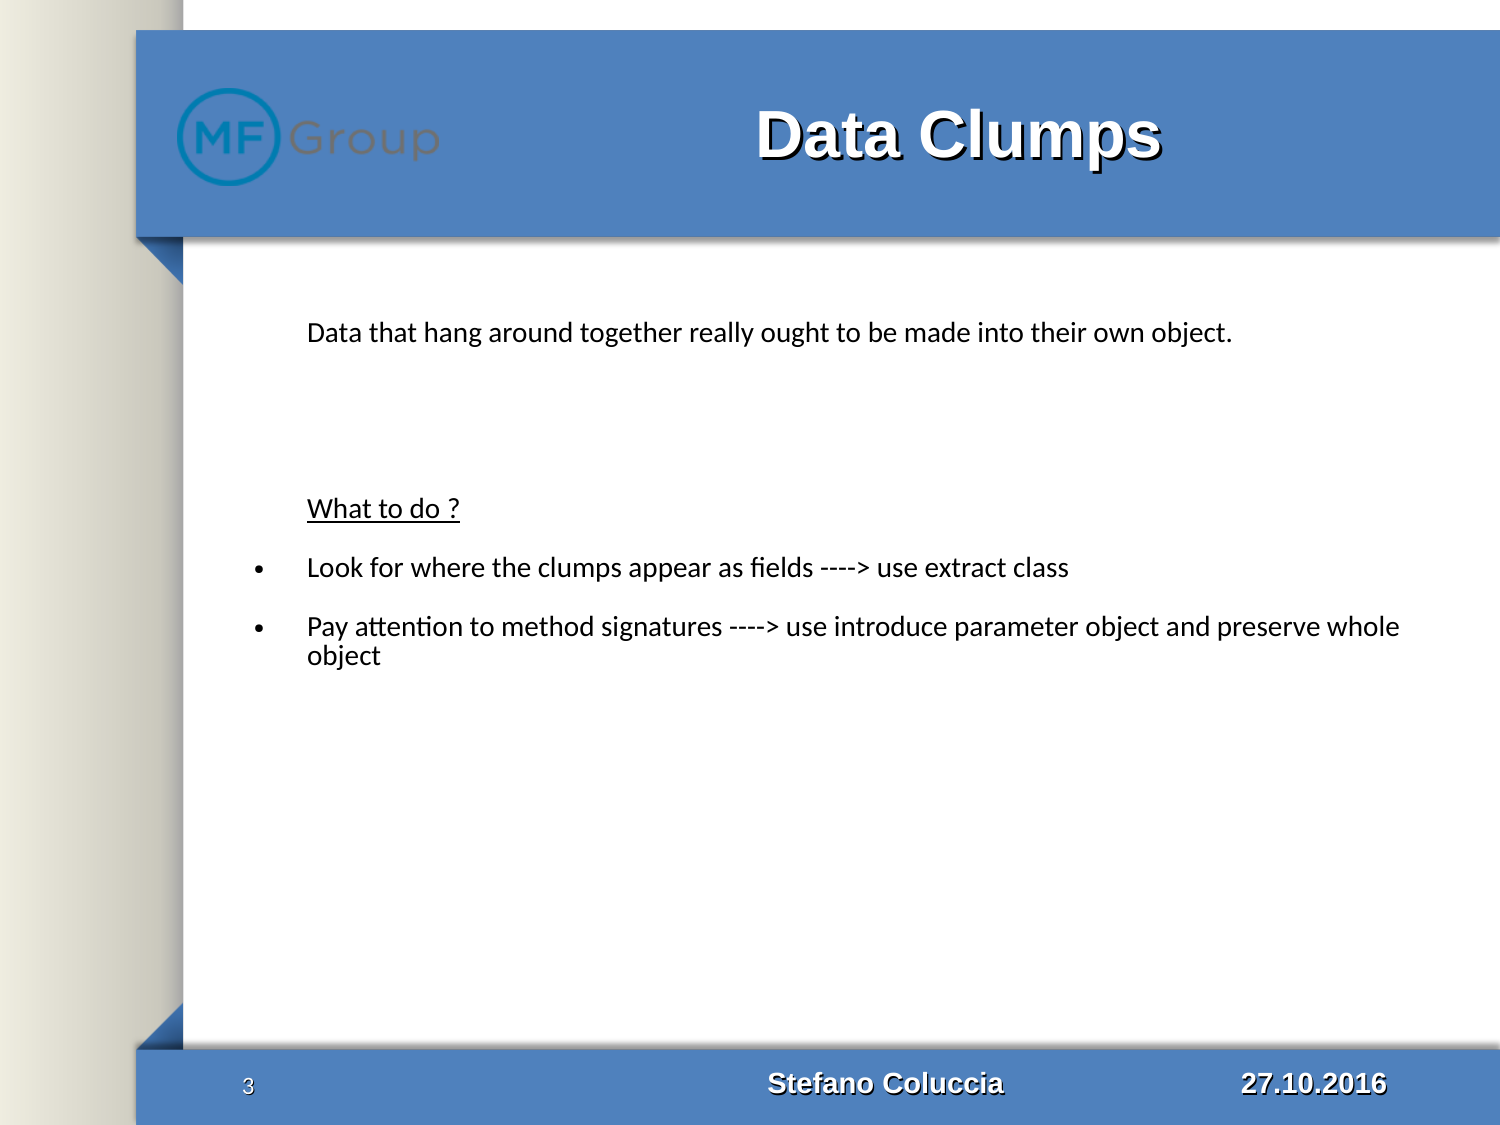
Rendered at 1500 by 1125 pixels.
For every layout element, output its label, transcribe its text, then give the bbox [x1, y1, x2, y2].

title Data Clumps [472, 57, 1447, 211]
picture [0, 0, 1500, 1125]
list Data that hang around together really ought to be made into their own object. What to do ? Look for where the clumps appear as fields ----> use extract class Pay attention to method signatures ----> use introduce parameter object and preserve whole object [236, 261, 1453, 975]
title 27.10.2016 [1151, 1062, 1477, 1105]
title Stefano Coluccia [738, 1062, 1034, 1105]
